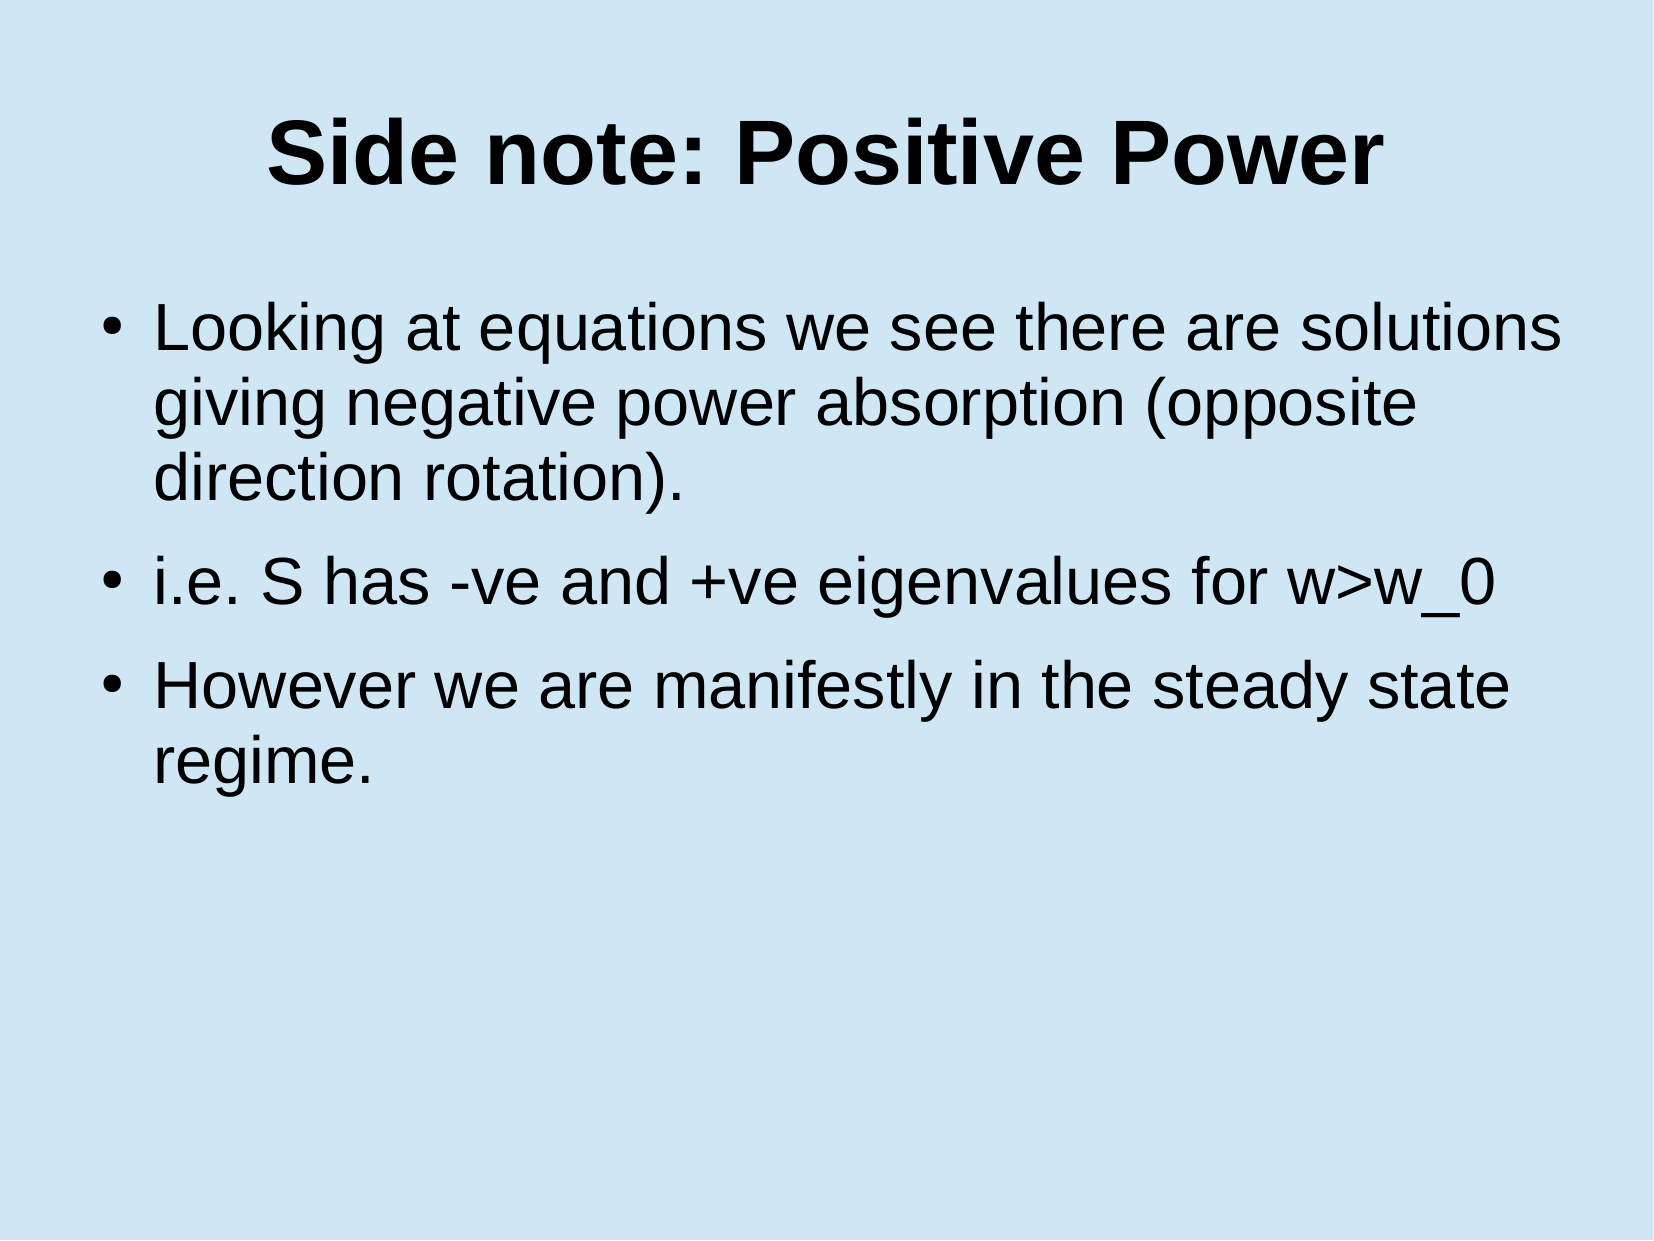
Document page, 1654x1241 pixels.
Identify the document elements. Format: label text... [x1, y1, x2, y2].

title Side note: Positive Power [82, 49, 1571, 257]
list Looking at equations we see there are solutions giving negative power absorption (opposite direction rotation). i.e. S has -ve and +ve eigenvalues for w>w_0 However we are manifestly in the steady state regime. [82, 290, 1571, 1010]
